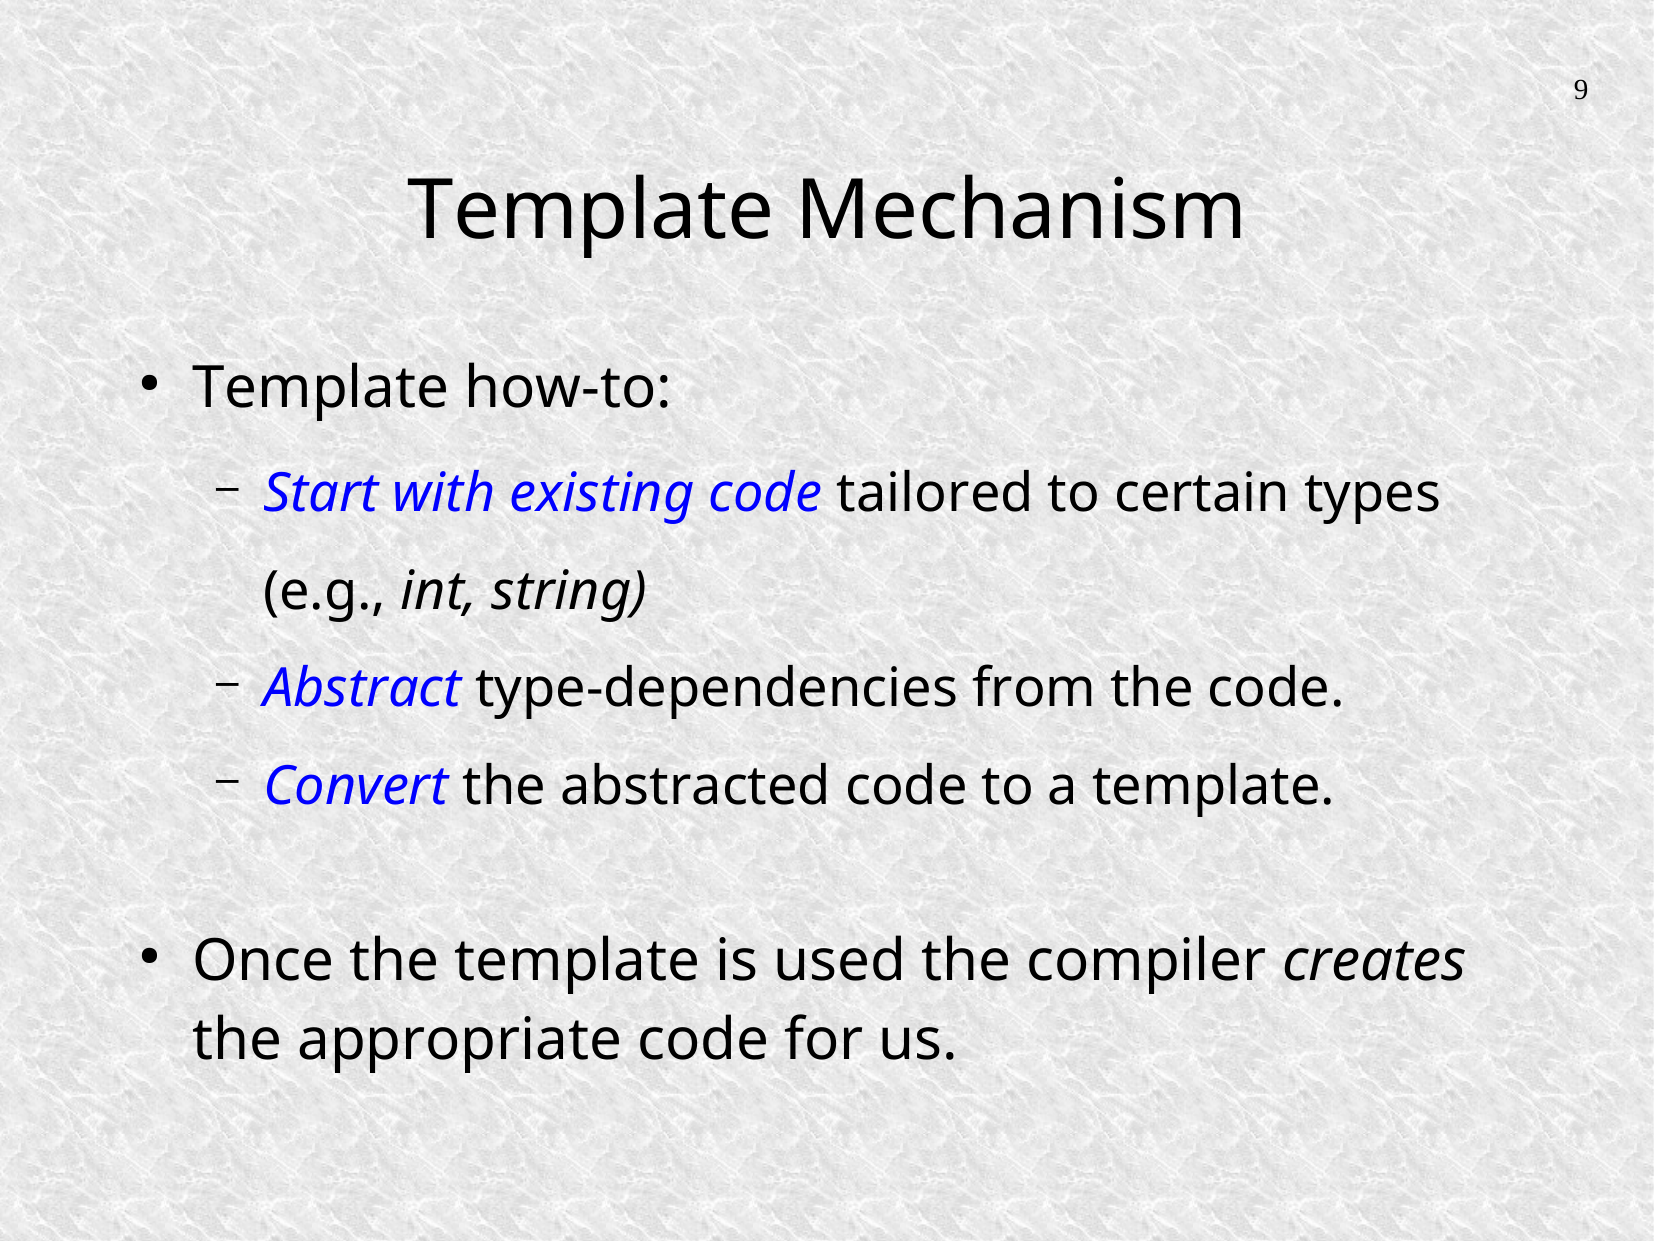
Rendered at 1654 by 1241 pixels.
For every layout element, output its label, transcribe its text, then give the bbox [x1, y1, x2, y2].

title Template Mechanism [121, 102, 1534, 311]
list Template how-to: Start with existing code tailored to certain types (e.g., int, string) Abstract type-dependencies from the code. Convert the abstracted code to a template. Once the template is used the compiler creates the appropriate code for us. [121, 344, 1534, 1127]
picture [0, 0, 1654, 1241]
